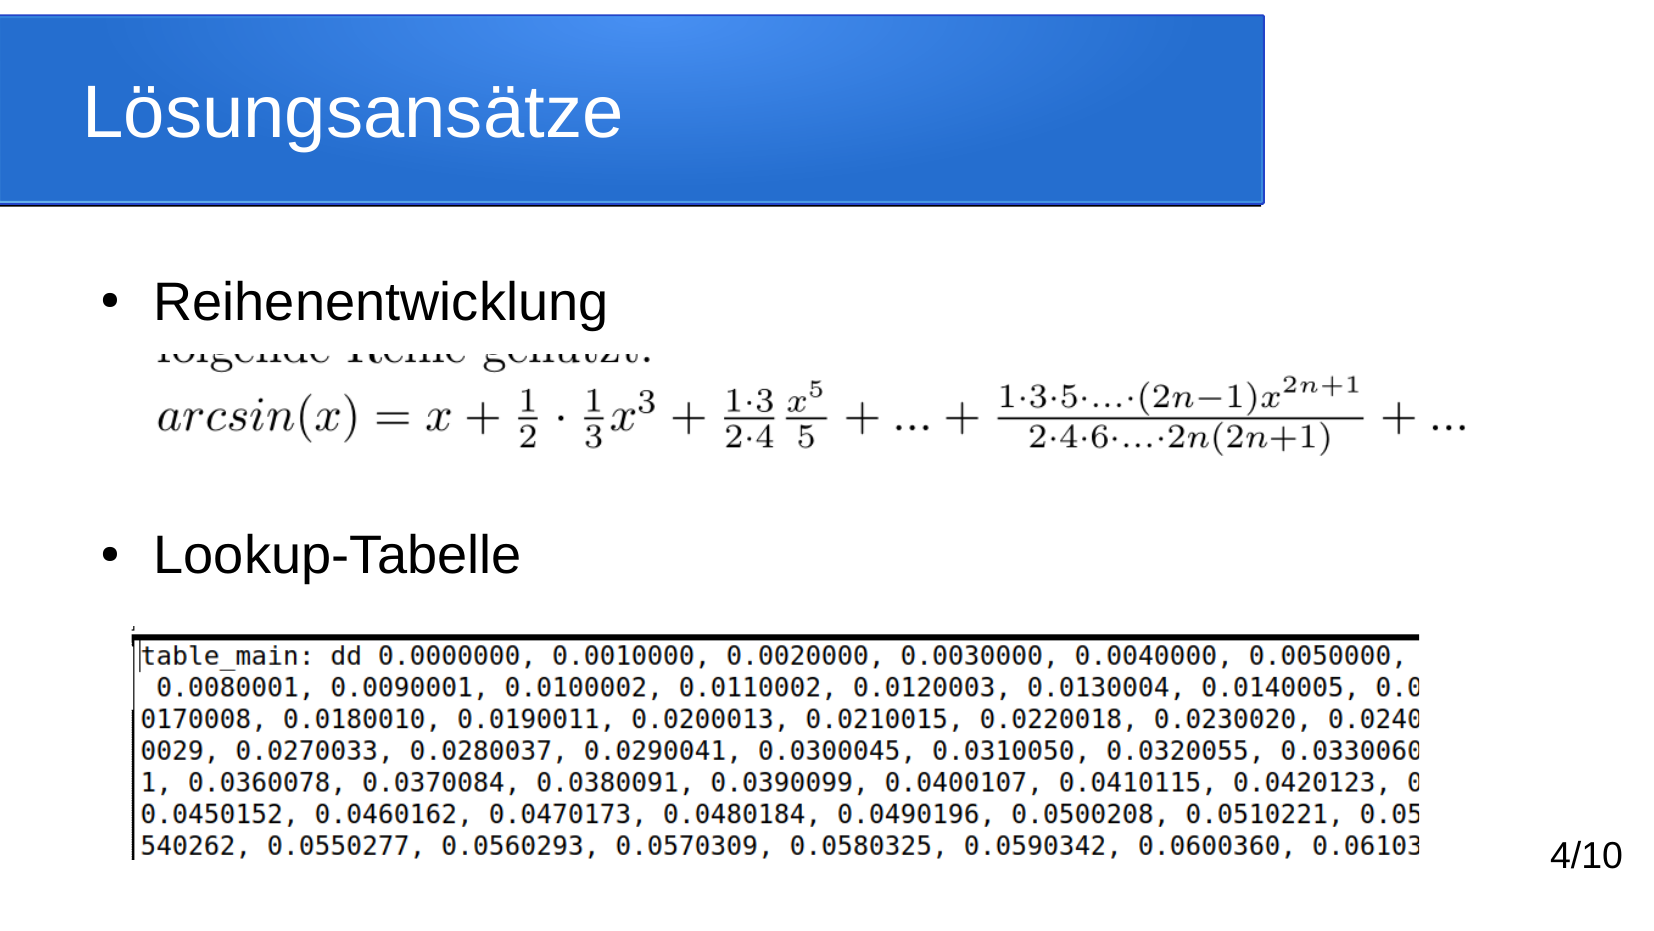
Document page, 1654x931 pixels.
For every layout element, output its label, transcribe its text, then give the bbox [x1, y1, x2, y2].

picture [131, 626, 1420, 860]
picture [112, 354, 1509, 520]
title Lösungsansätze [82, 35, 1235, 189]
list Reihenentwicklung Lookup-Tabelle [82, 271, 1571, 764]
text_box 4/10 [1535, 826, 1654, 886]
